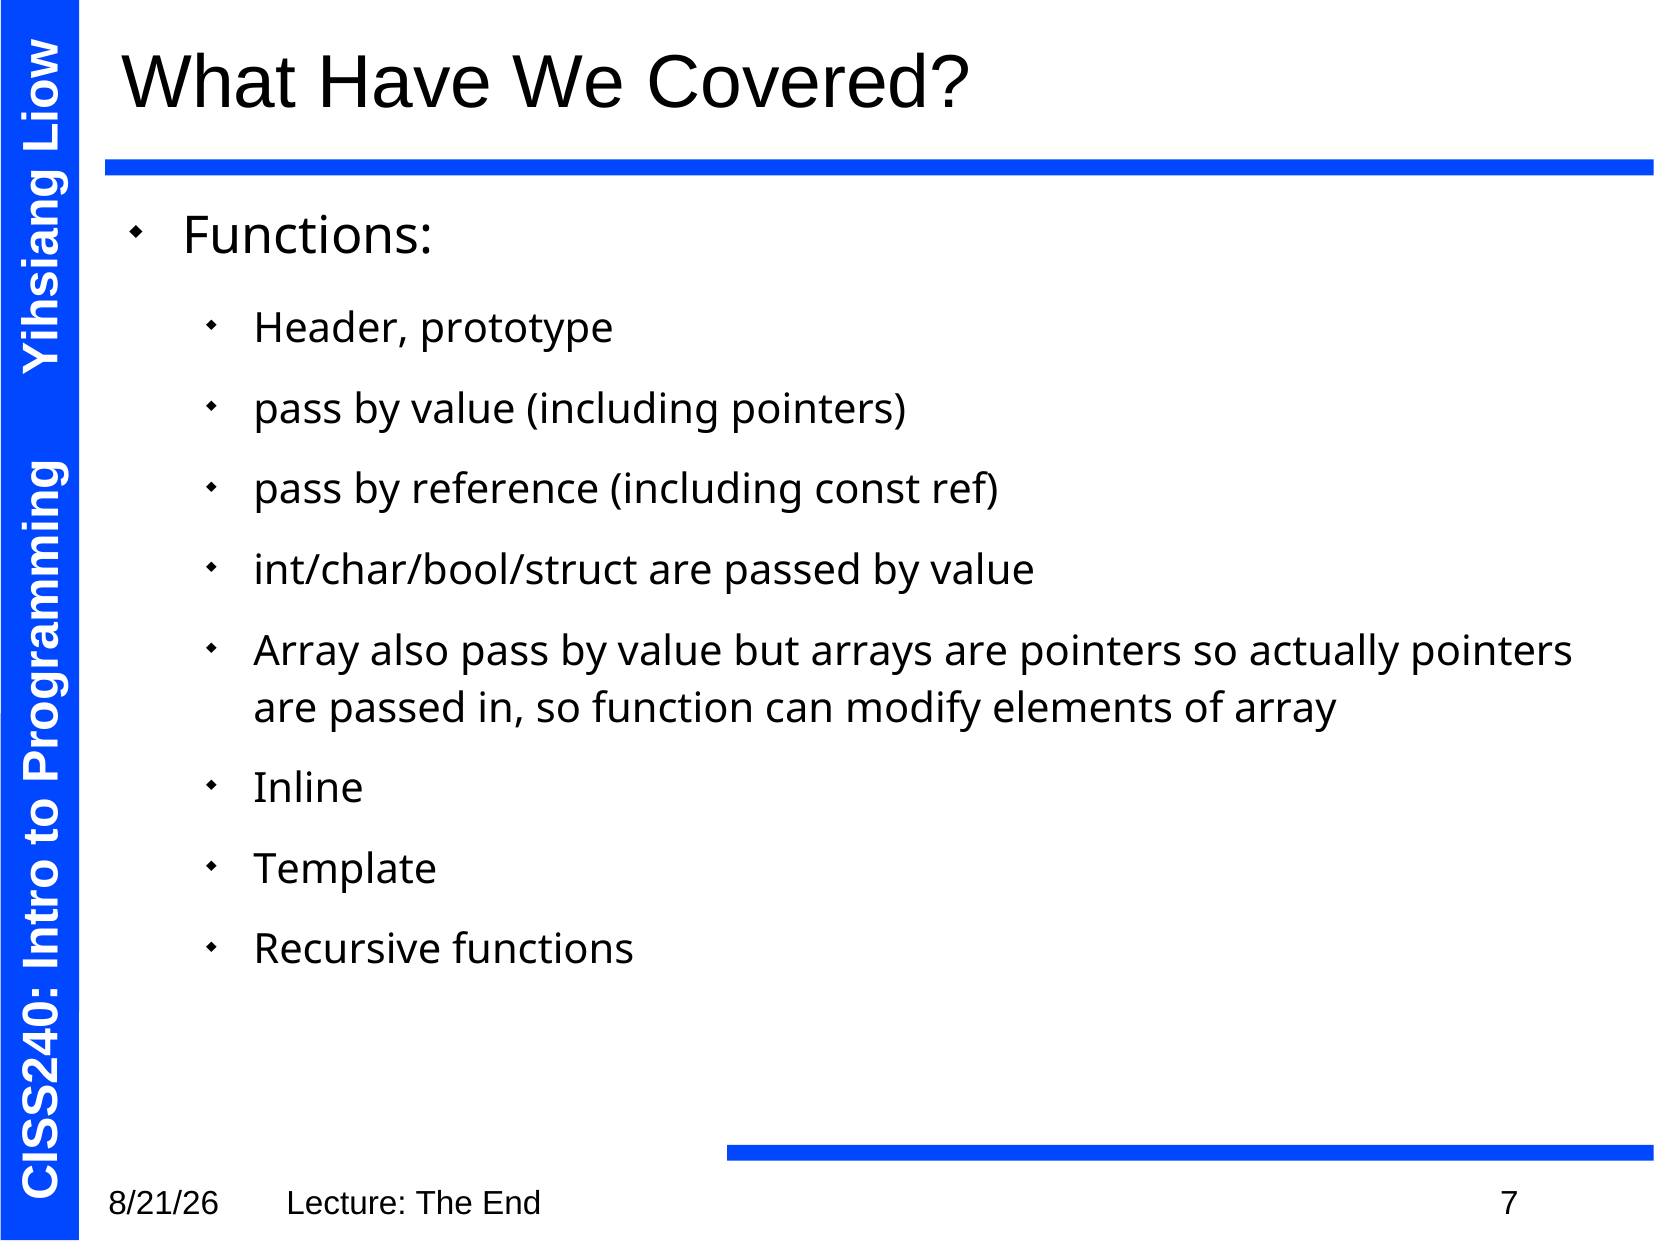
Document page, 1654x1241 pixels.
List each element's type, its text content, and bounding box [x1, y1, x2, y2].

title What Have We Covered? [121, 25, 1654, 138]
list Functions: Header, prototype pass by value (including pointers) pass by reference (including const ref) int/char/bool/struct are passed by value Array also pass by value but arrays are pointers so actually pointers are passed in, so function can modify elements of array Inline Template Recursive functions [111, 197, 1598, 1117]
